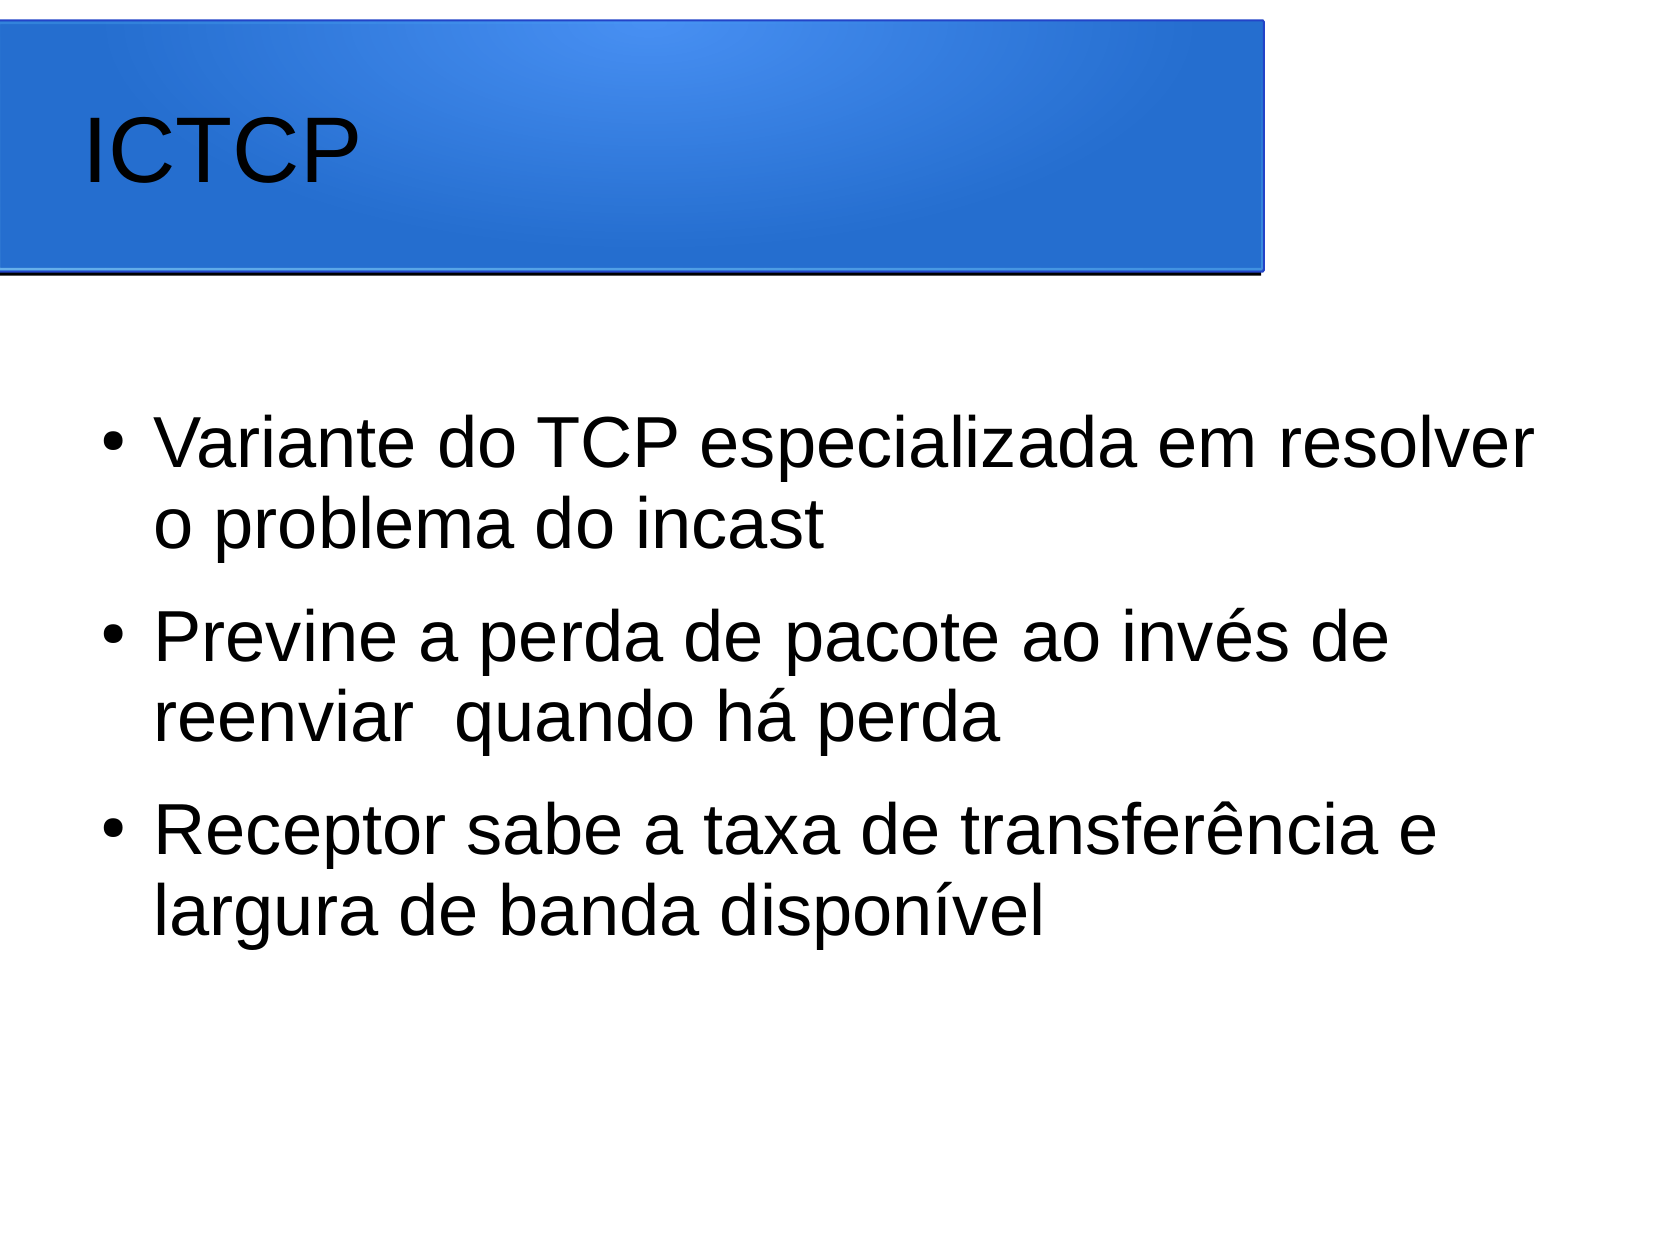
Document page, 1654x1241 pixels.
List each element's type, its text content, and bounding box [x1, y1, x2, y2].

list Variante do TCP especializada em resolver o problema do incast Previne a perda de pacote ao invés de reenviar quando há perda Receptor sabe a taxa de transferência e largura de banda disponível [82, 402, 1571, 1122]
title ICTCP [82, 47, 1235, 252]
